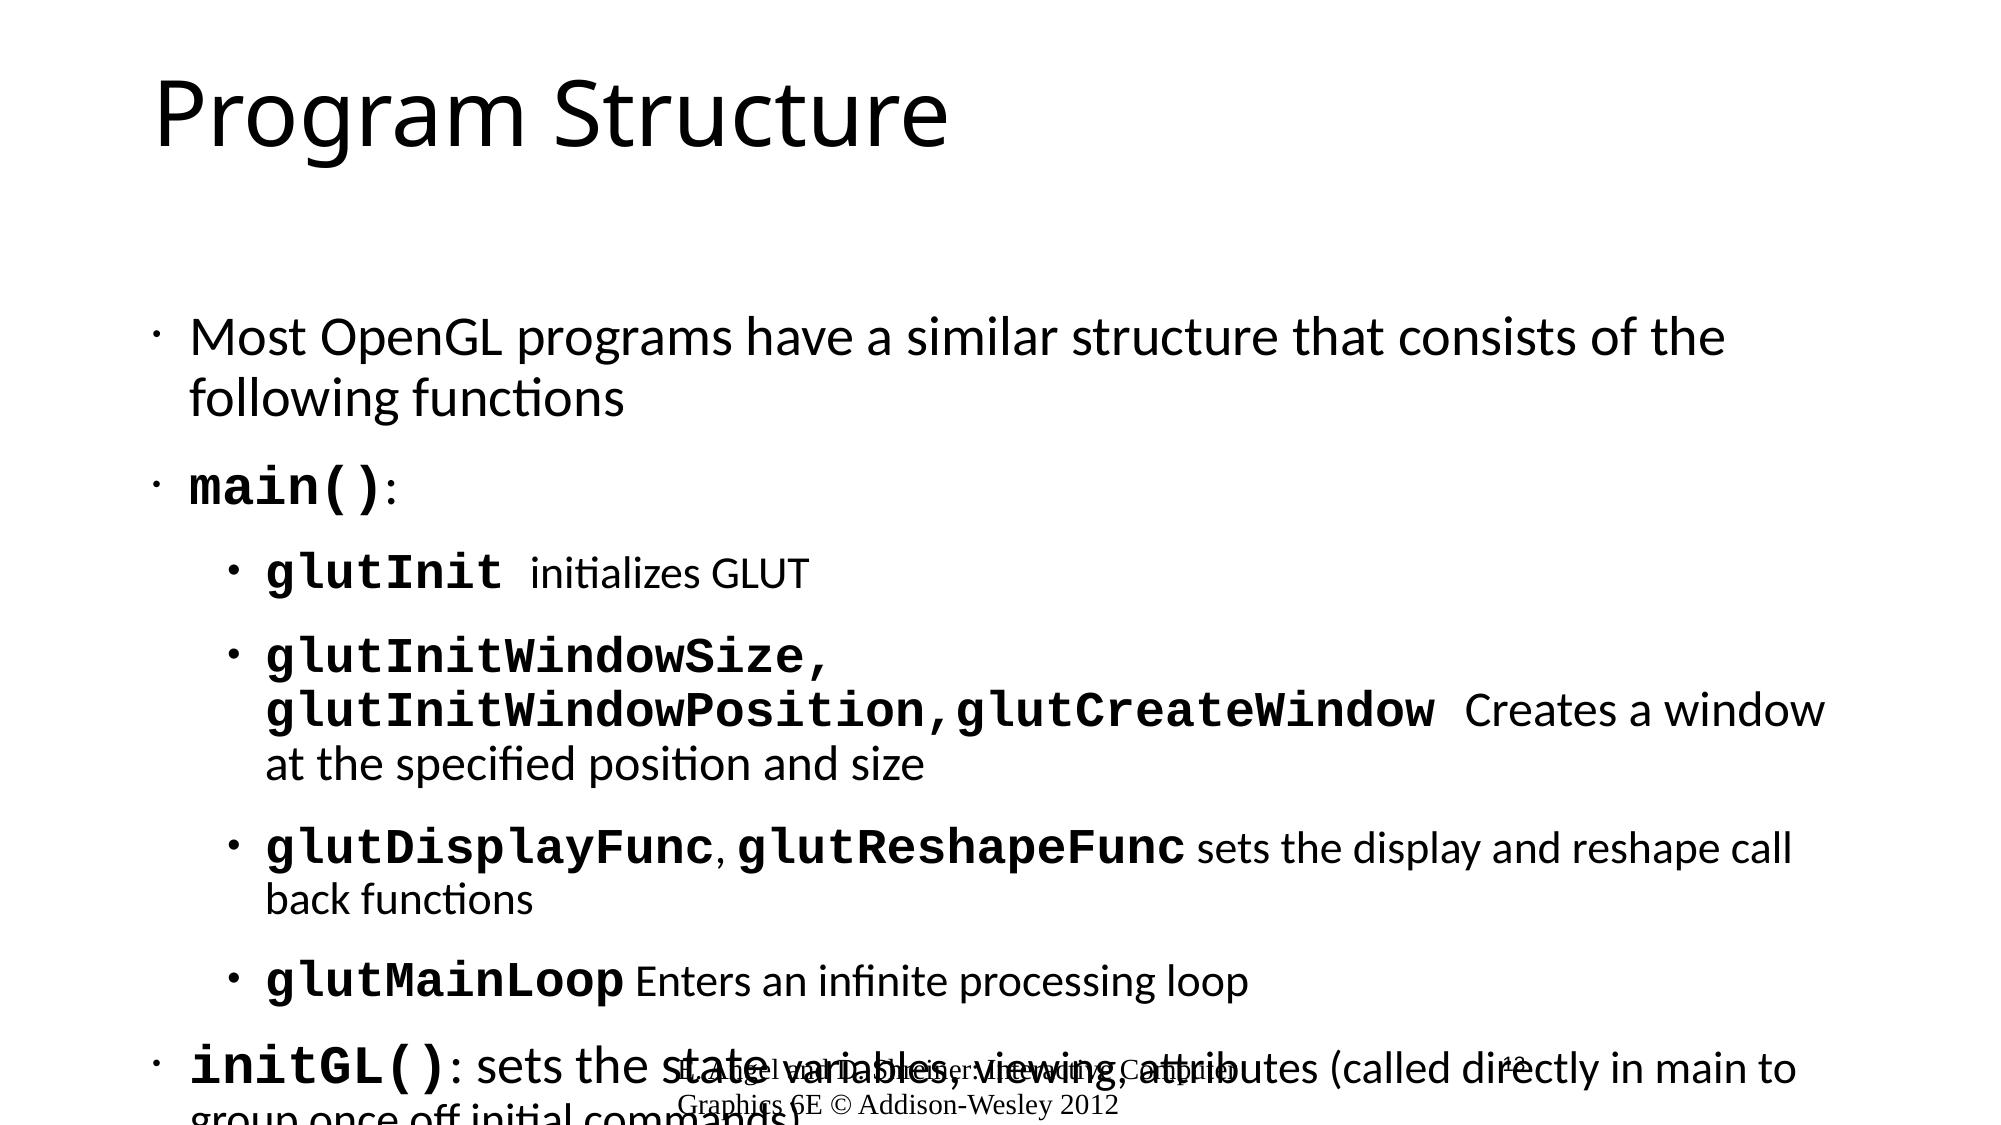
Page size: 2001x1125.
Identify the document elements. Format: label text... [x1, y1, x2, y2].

footer E. Angel and D. Shreiner: Interactive Computer Graphics 6E © Addison-Wesley 2012 [662, 1042, 1338, 1103]
list Most OpenGL programs have a similar structure that consists of the following functions main(): glutInit initializes GLUT glutInitWindowSize, glutInitWindowPosition,glutCreateWindow Creates a window at the specified position and size glutDisplayFunc, glutReshapeFunc sets the display and reshape call back functions glutMainLoop Enters an infinite processing loop initGL(): sets the state variables, viewing, attributes (called directly in main to group once off initial commands) display()- OpenGL statements to render objects reshape()- first repaint after component has been resized and when window first appears [137, 299, 1863, 1014]
slide_number <number> [1412, 1042, 1863, 1103]
title Program Structure [137, 59, 1863, 278]
